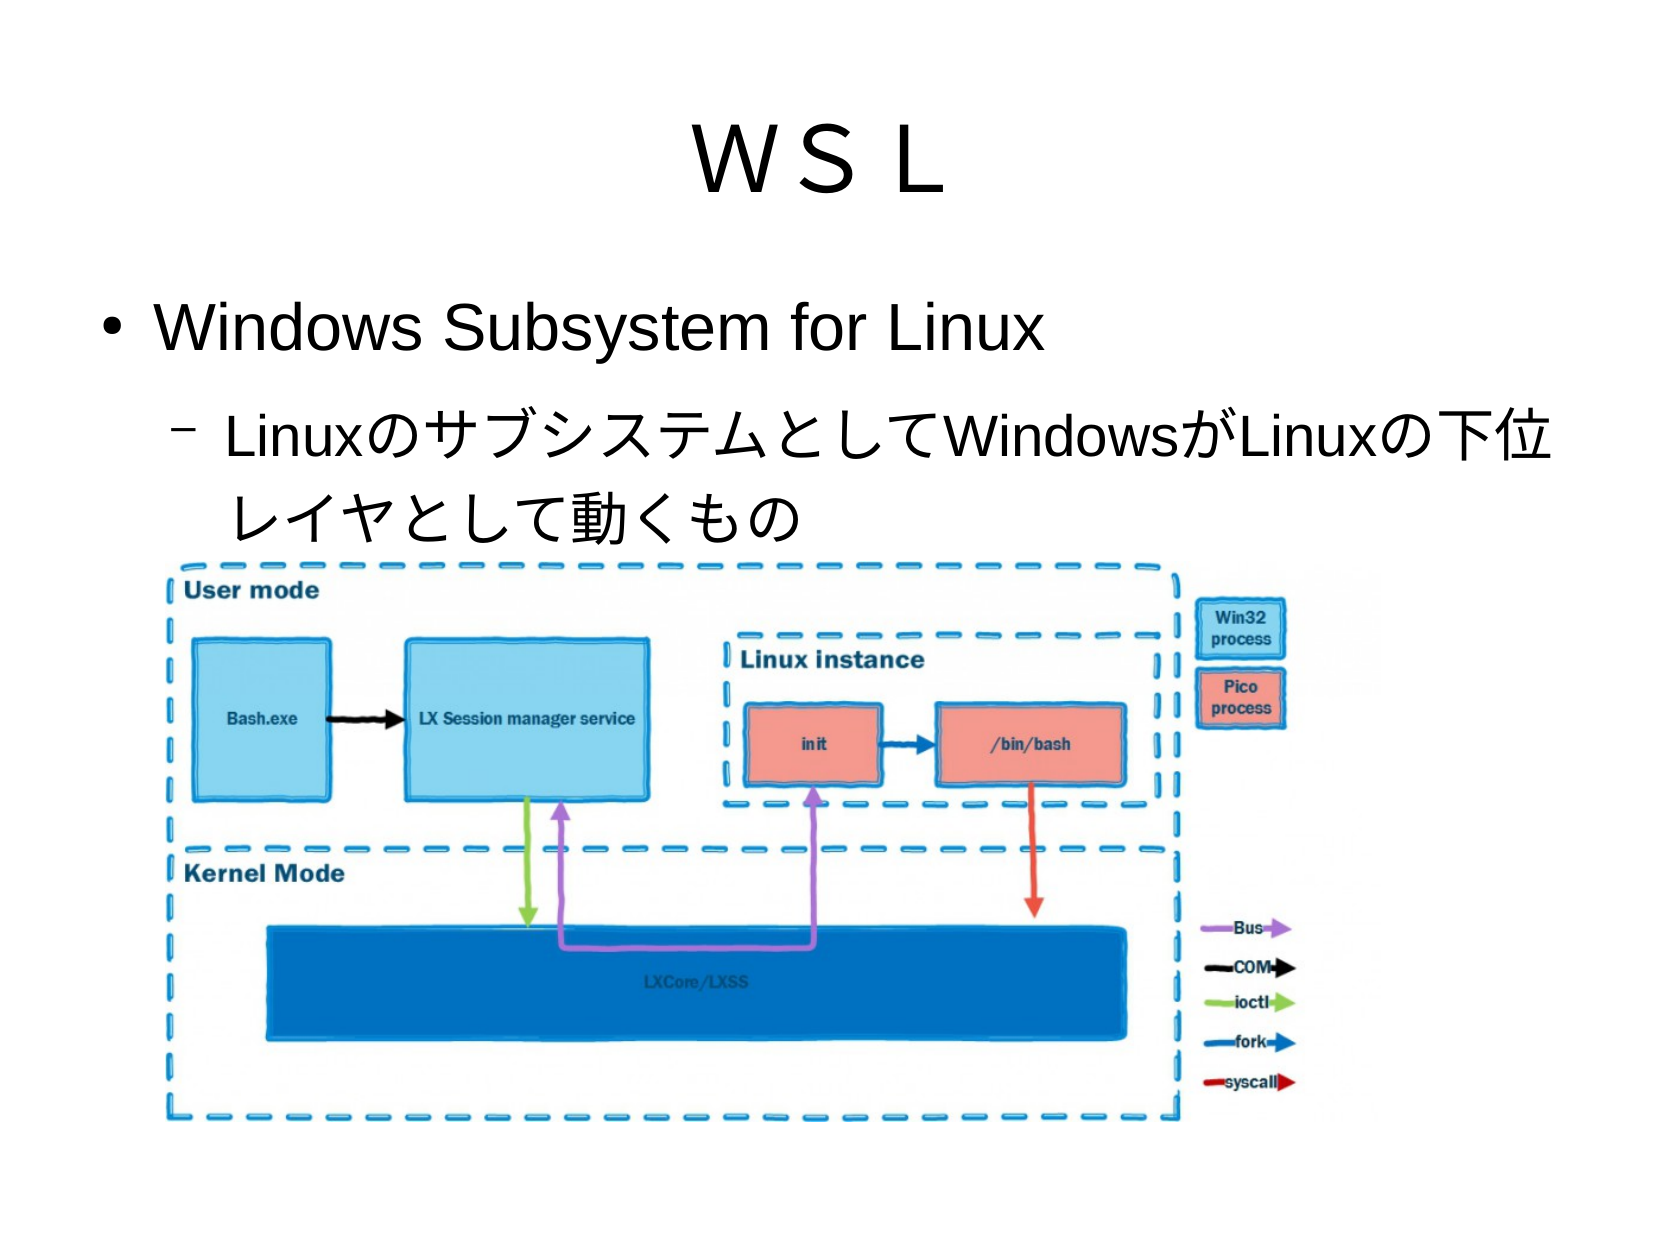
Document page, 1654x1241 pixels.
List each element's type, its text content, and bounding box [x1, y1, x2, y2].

list Windows Subsystem for Linux LinuxのサブシステムとしてWindowsがLinuxの下位レイヤとして動くもの [82, 290, 1571, 1010]
title ＷＳＬ [82, 49, 1571, 257]
picture [165, 561, 1381, 1123]
